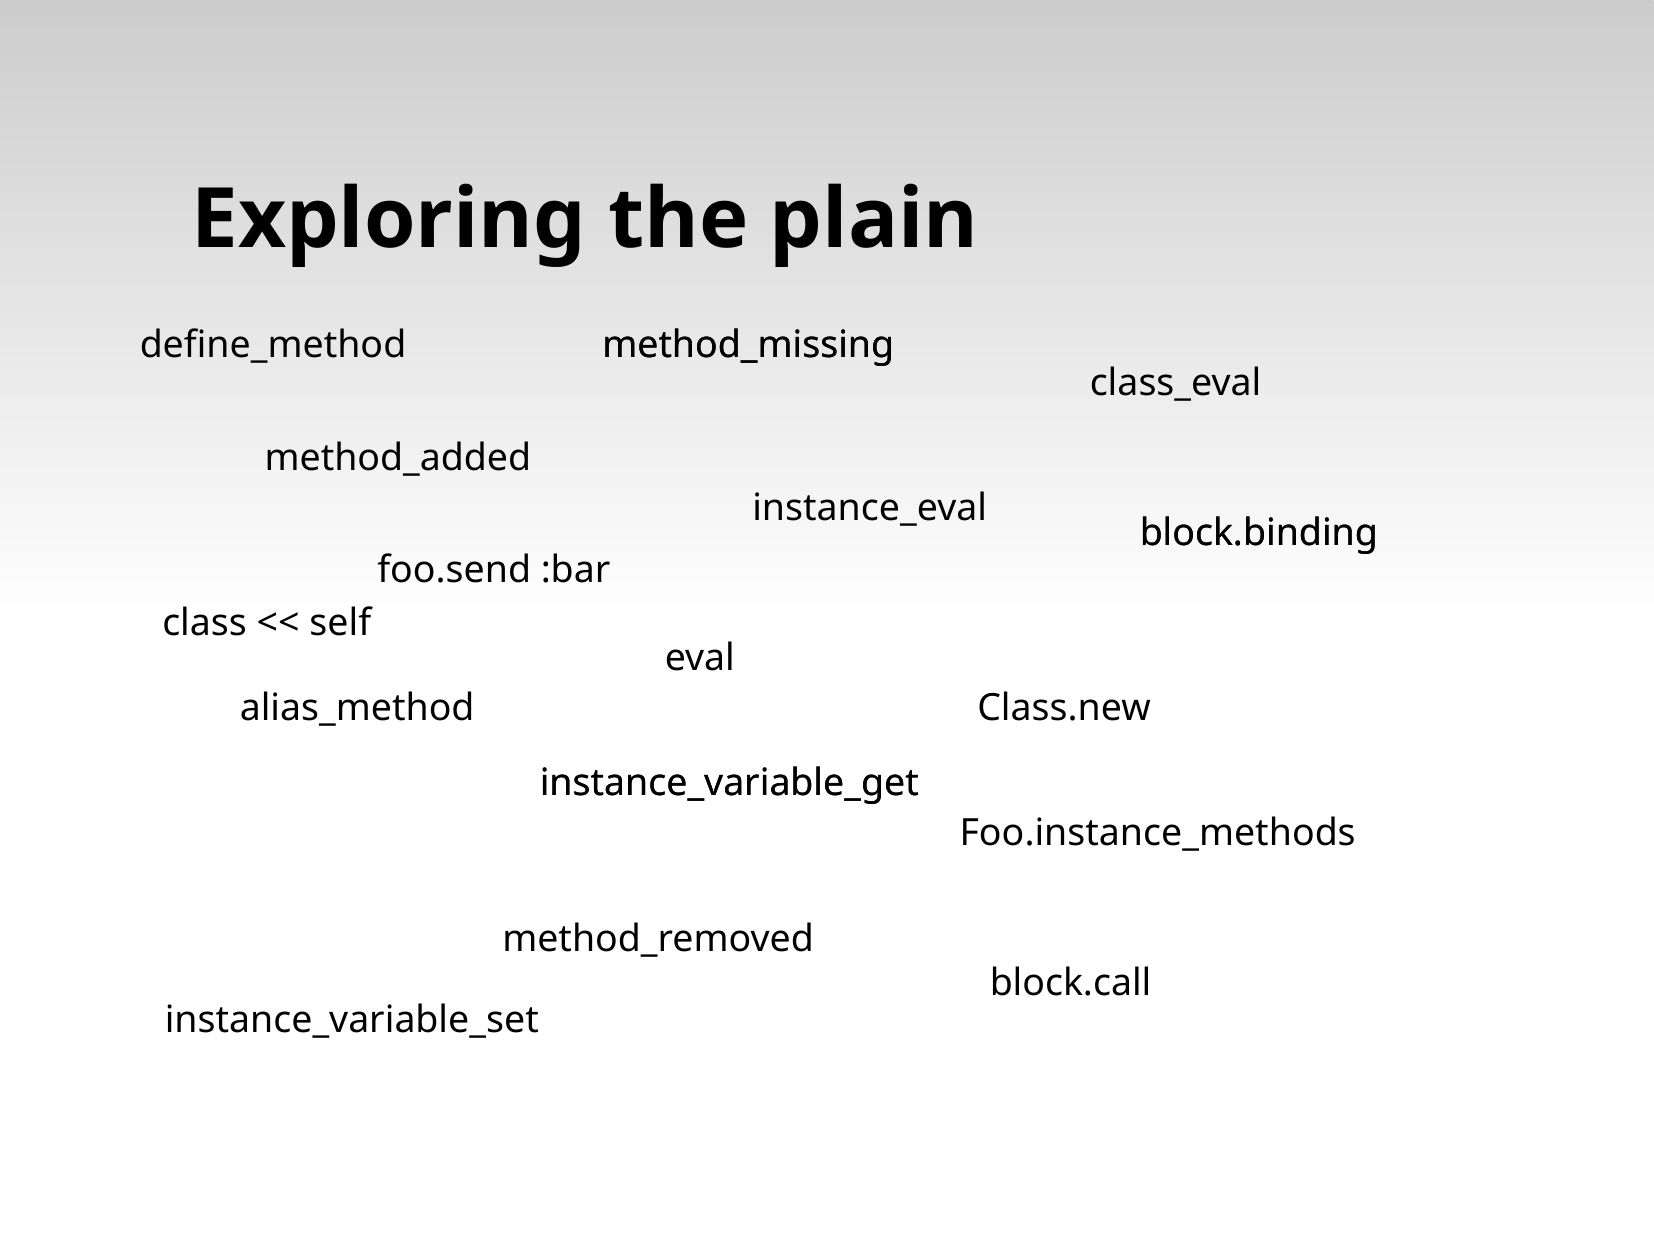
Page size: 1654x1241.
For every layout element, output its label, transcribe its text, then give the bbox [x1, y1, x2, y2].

text_box class << self [147, 590, 466, 651]
text_box class_eval [1074, 350, 1388, 411]
text_box method_missing [587, 312, 1028, 373]
text_box eval [650, 624, 776, 686]
text_box instance_eval [737, 474, 1051, 536]
text_box define_method [125, 312, 466, 373]
text_box Foo.instance_methods [944, 800, 1413, 861]
text_box method_added [249, 425, 591, 486]
text_box block.call [975, 950, 1276, 1011]
text_box Class.new [962, 675, 1300, 736]
text_box instance_variable_get [525, 750, 966, 811]
text_box method_removed [487, 905, 857, 967]
text_box block.binding [1125, 500, 1426, 561]
text_box alias_method [225, 675, 566, 736]
text_box instance_variable_set [150, 987, 591, 1048]
text_box foo.send :bar [362, 537, 851, 598]
text_box Exploring the plain [177, 150, 1447, 266]
